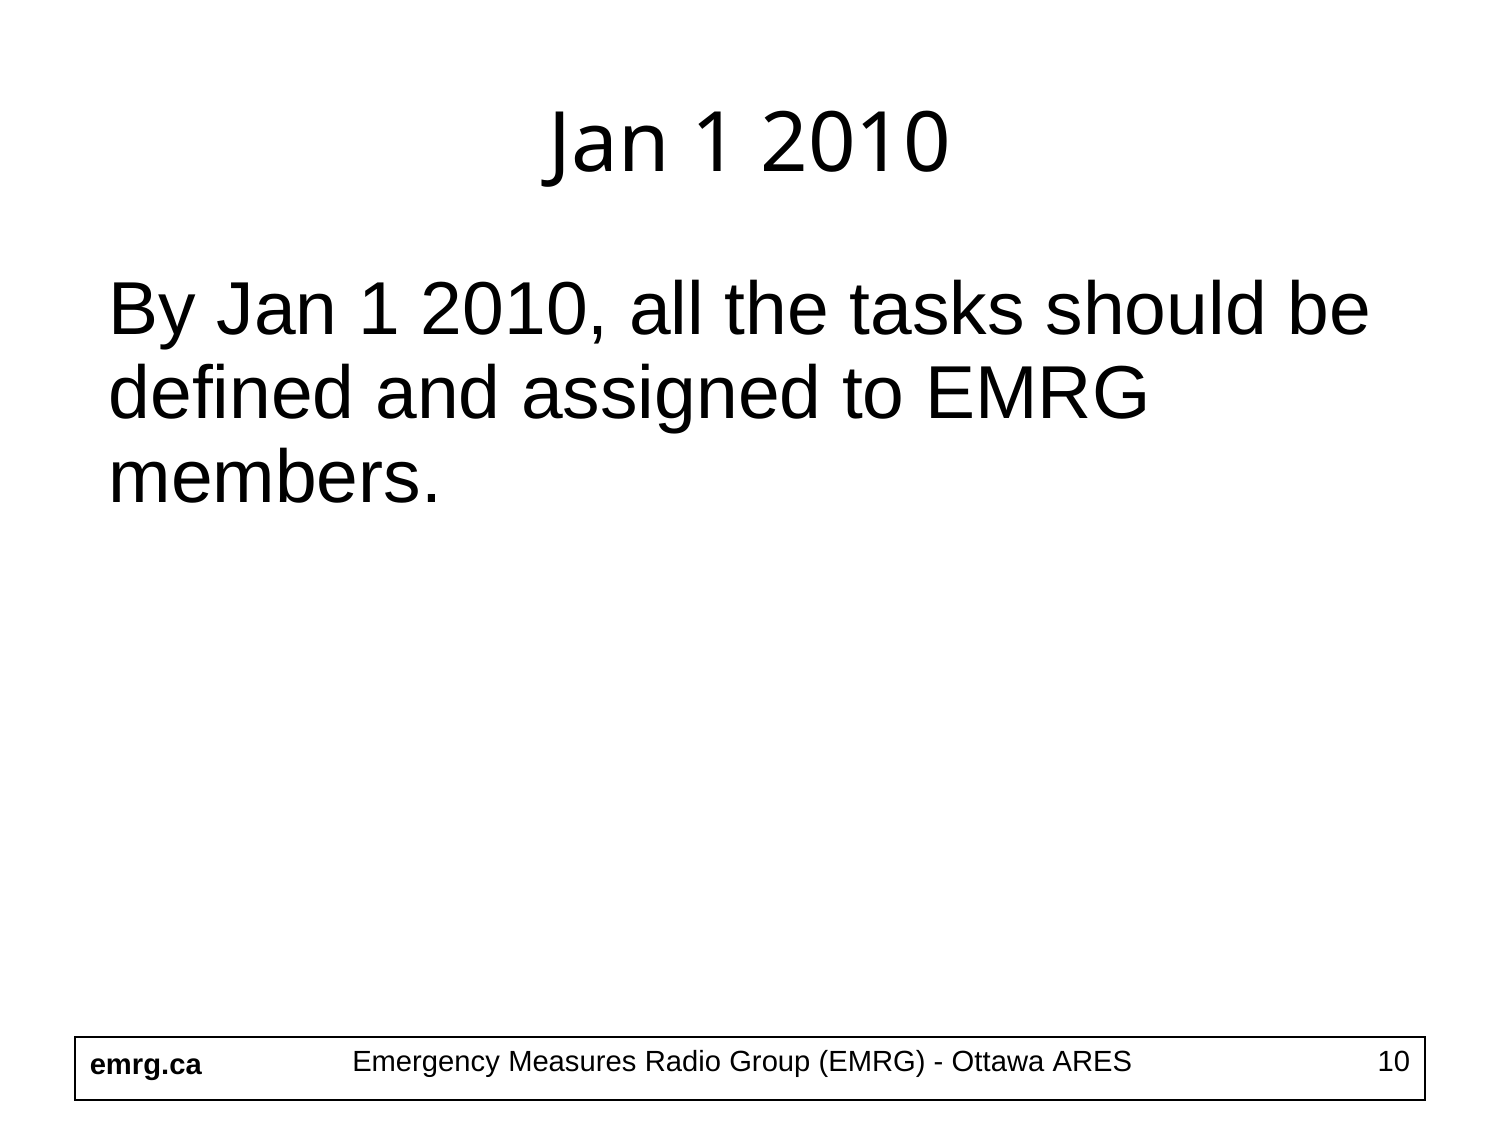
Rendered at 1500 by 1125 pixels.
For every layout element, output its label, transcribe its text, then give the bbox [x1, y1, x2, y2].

list By Jan 1 2010, all the tasks should be defined and assigned to EMRG members. [93, 259, 1444, 685]
title Jan 1 2010 [75, 45, 1426, 233]
